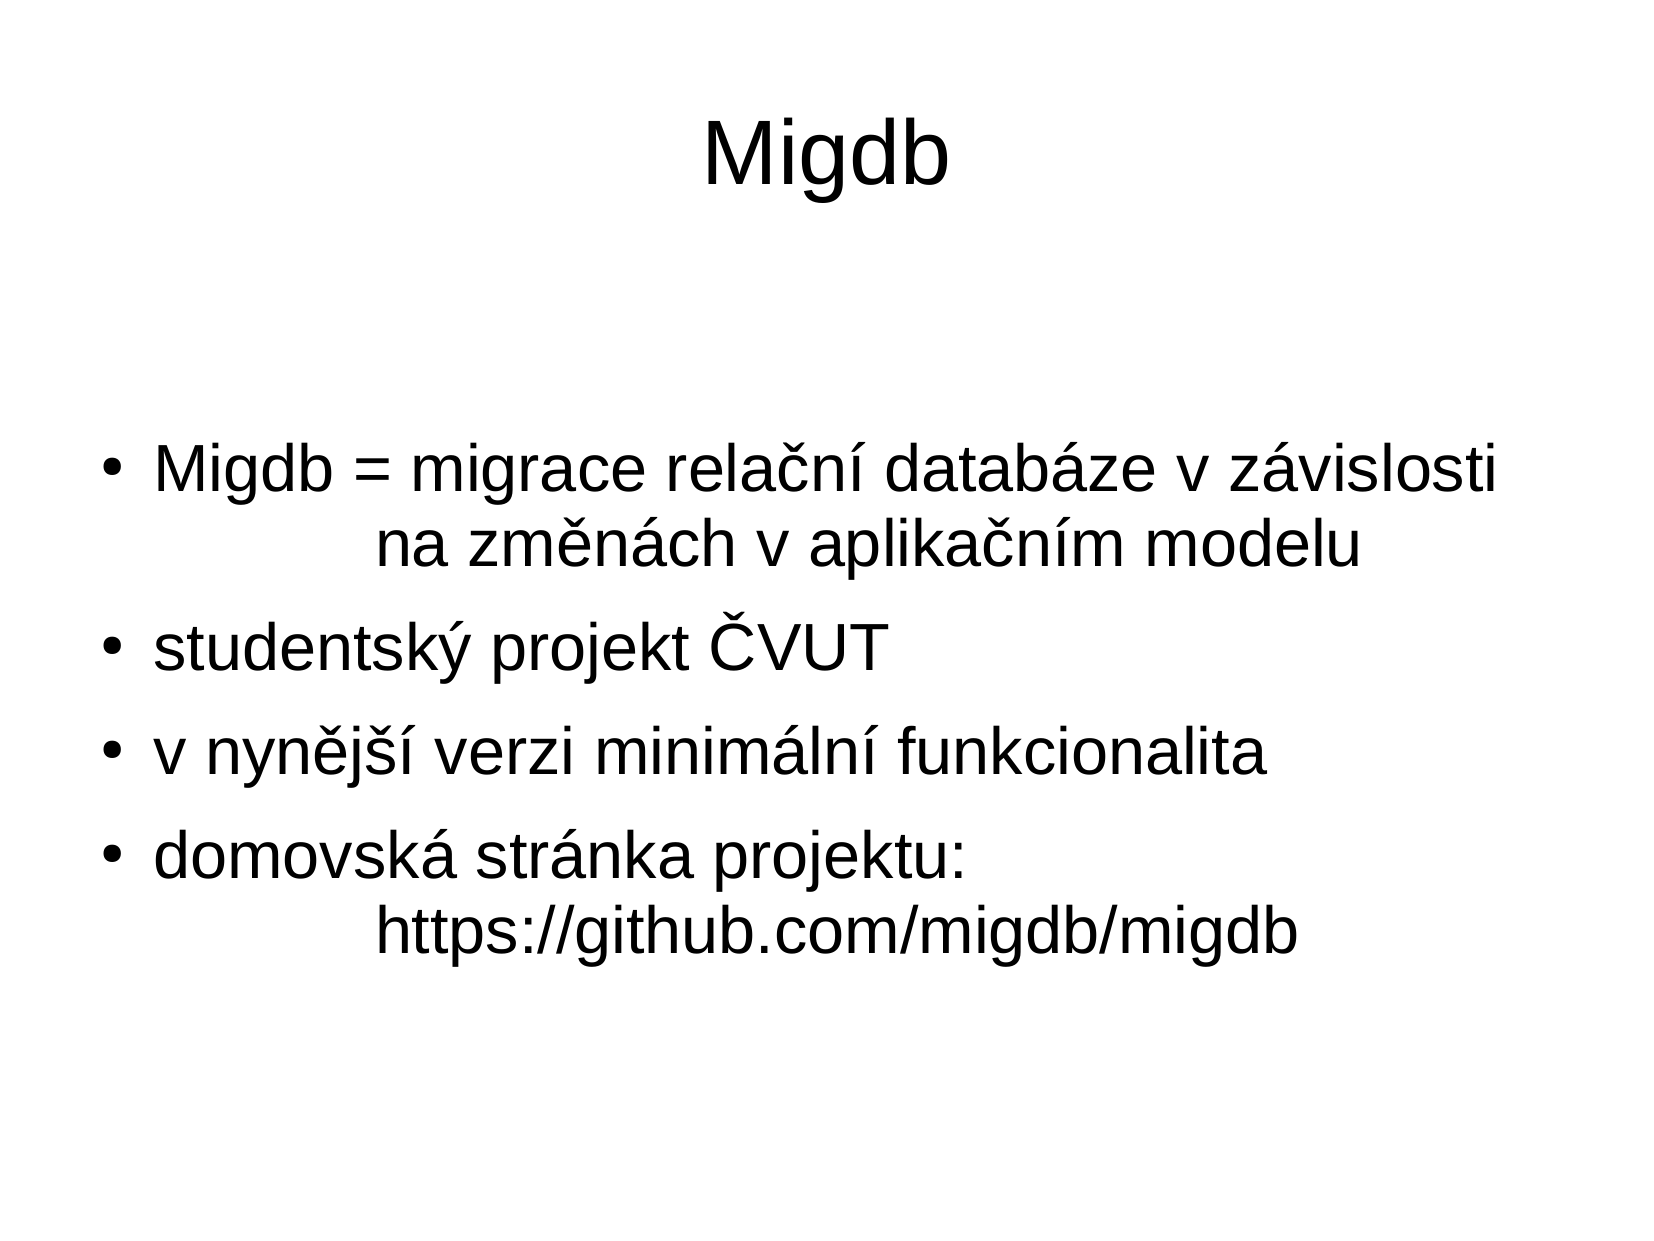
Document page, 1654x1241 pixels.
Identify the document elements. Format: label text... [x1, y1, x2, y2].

list Migdb = migrace relační databáze v závislosti na změnách v aplikačním modelu studentský projekt ČVUT v nynější verzi minimální funkcionalita domovská stránka projektu: https://github.com/migdb/migdb [82, 290, 1571, 1109]
title Migdb [82, 49, 1571, 257]
